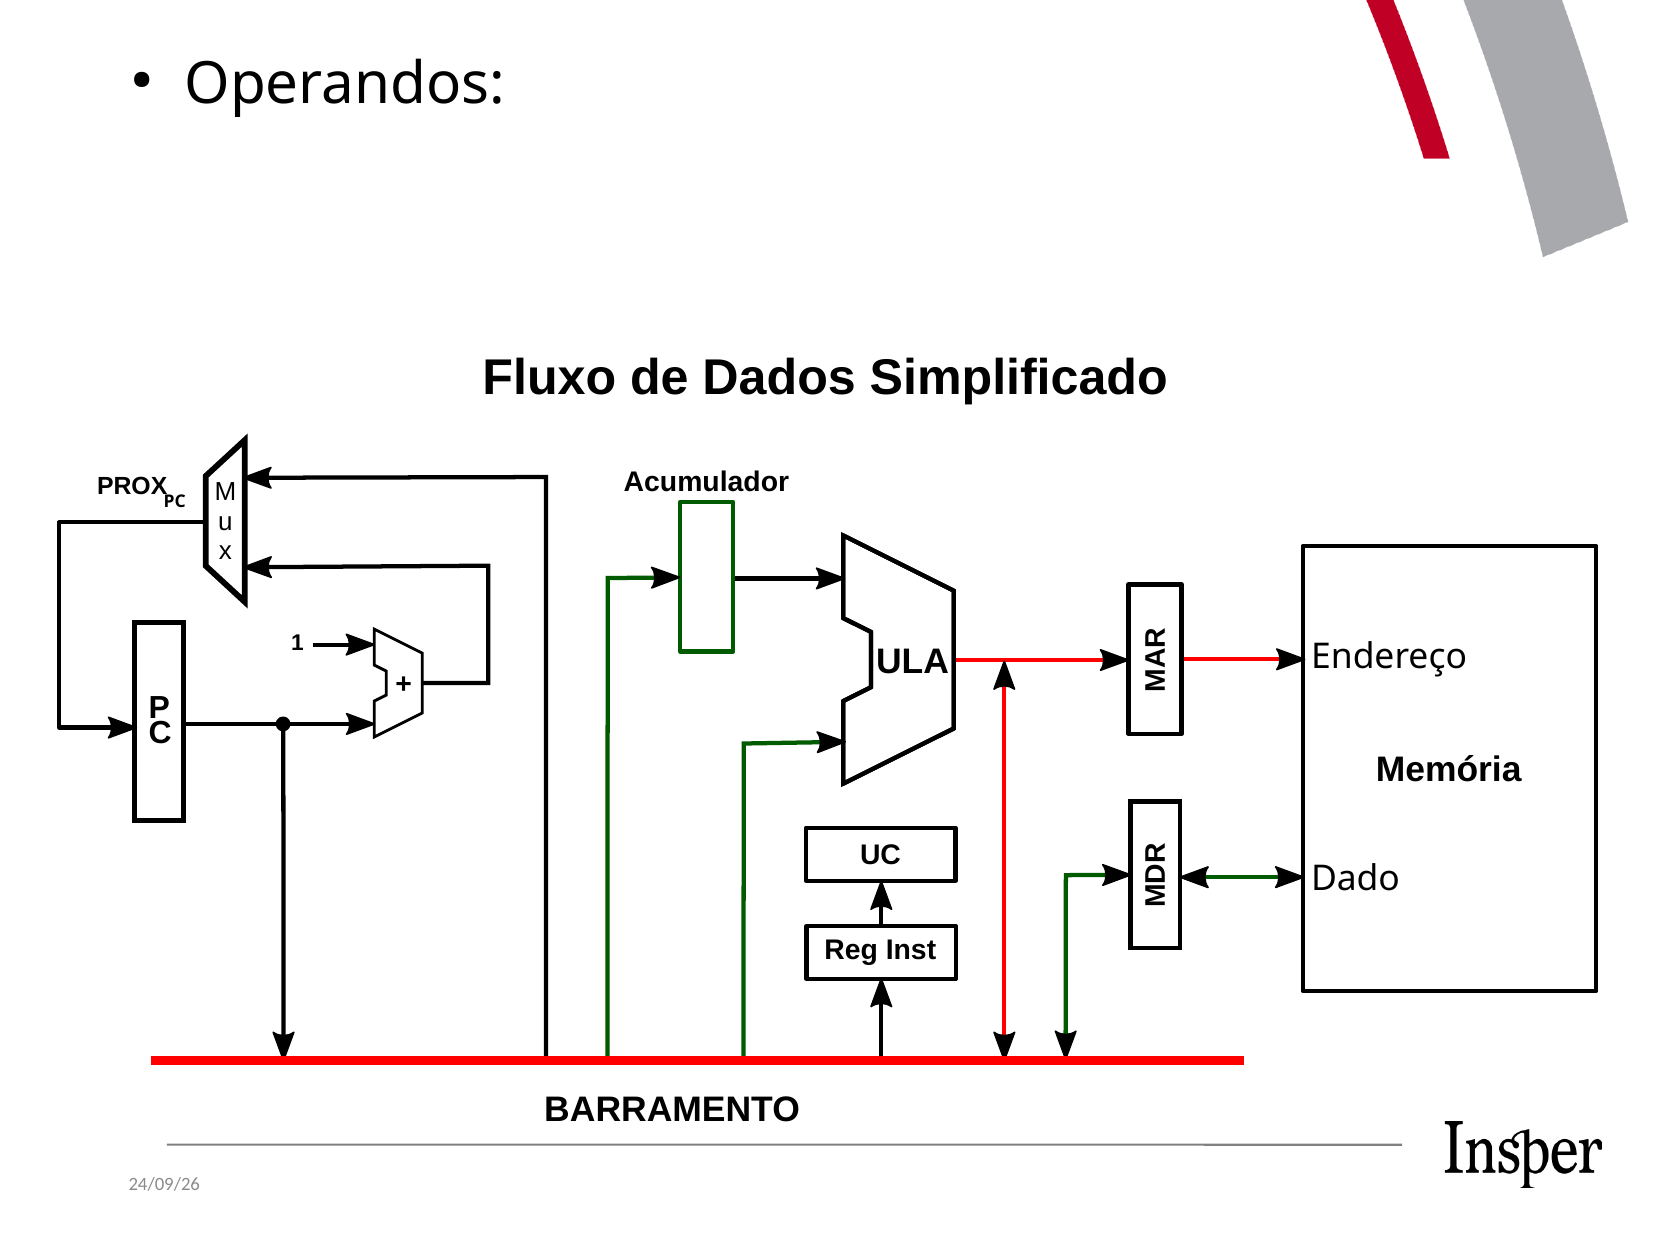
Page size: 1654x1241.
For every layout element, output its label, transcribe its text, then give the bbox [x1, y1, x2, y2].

list Operandos: [113, 53, 1540, 342]
picture [41, 342, 1613, 1138]
